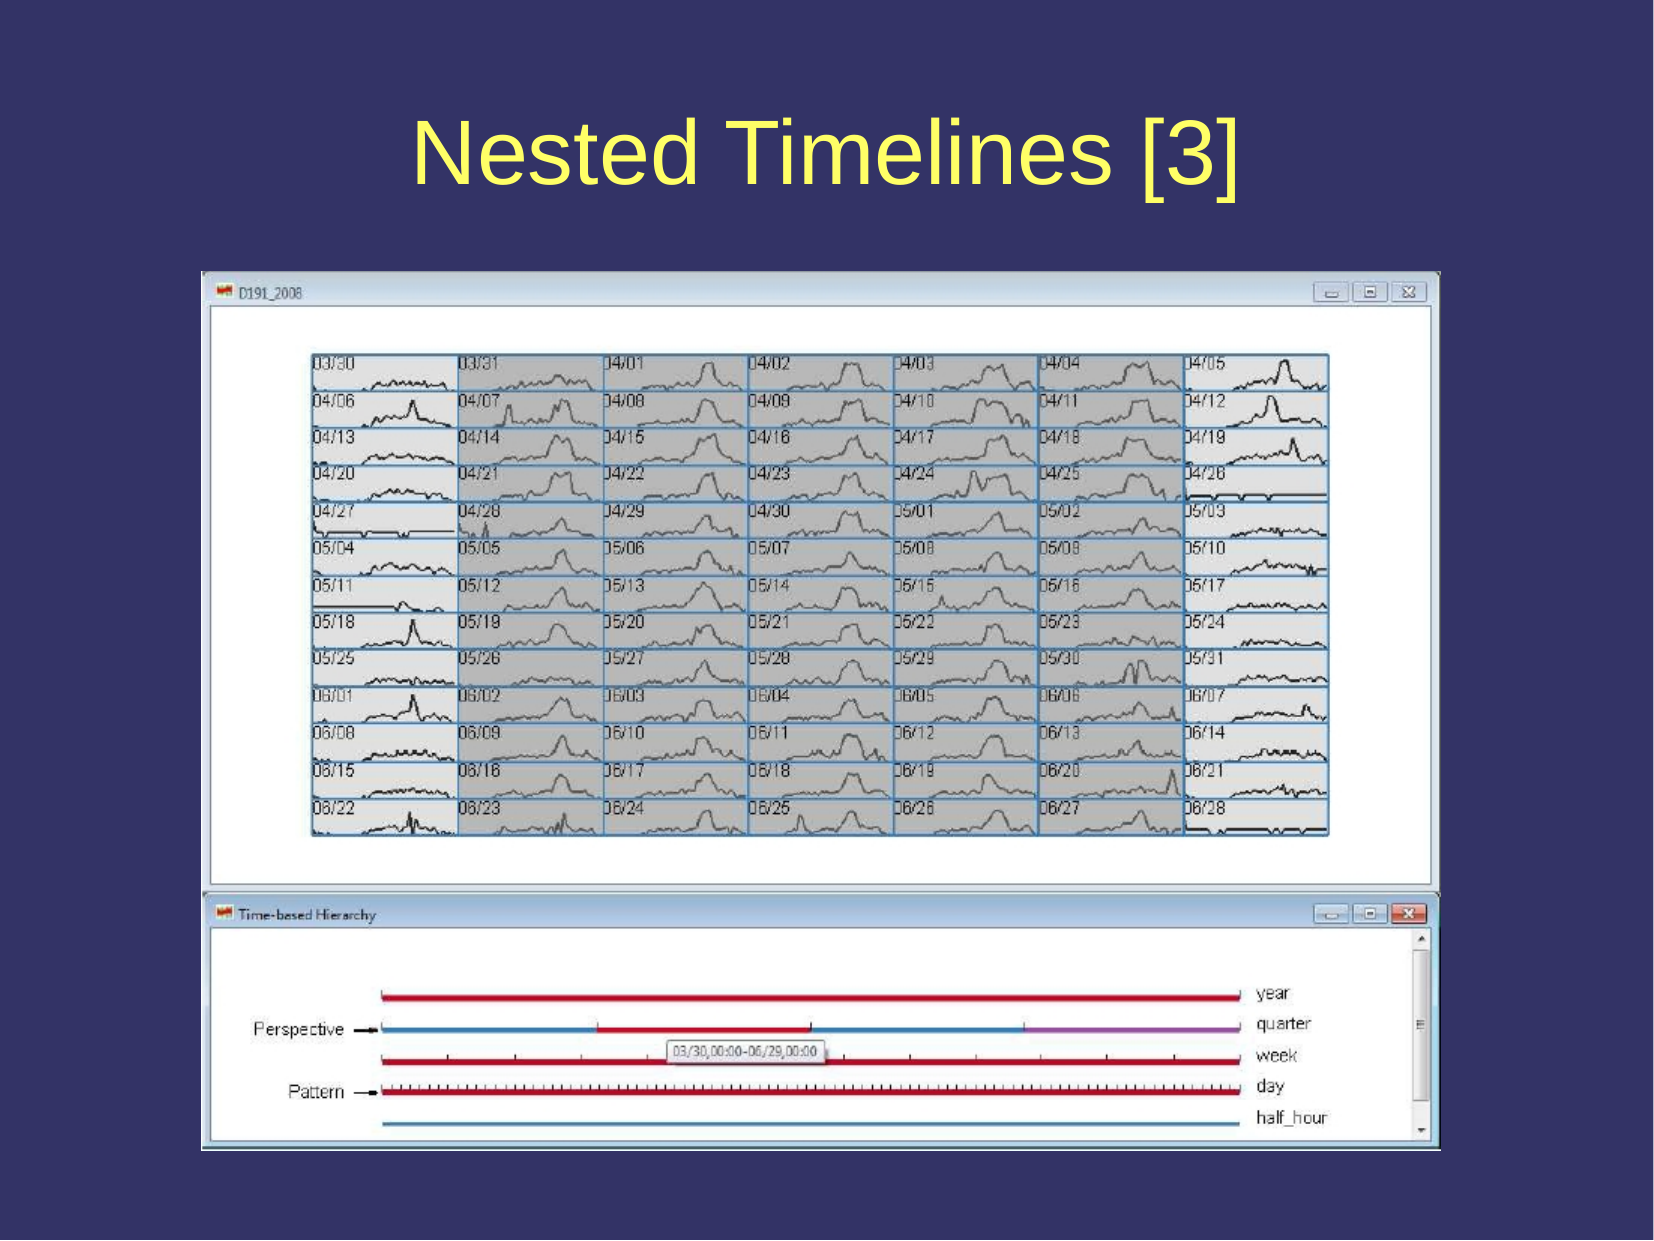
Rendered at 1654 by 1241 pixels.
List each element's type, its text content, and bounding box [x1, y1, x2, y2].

title Nested Timelines [3] [82, 49, 1571, 257]
picture [201, 271, 1441, 1151]
